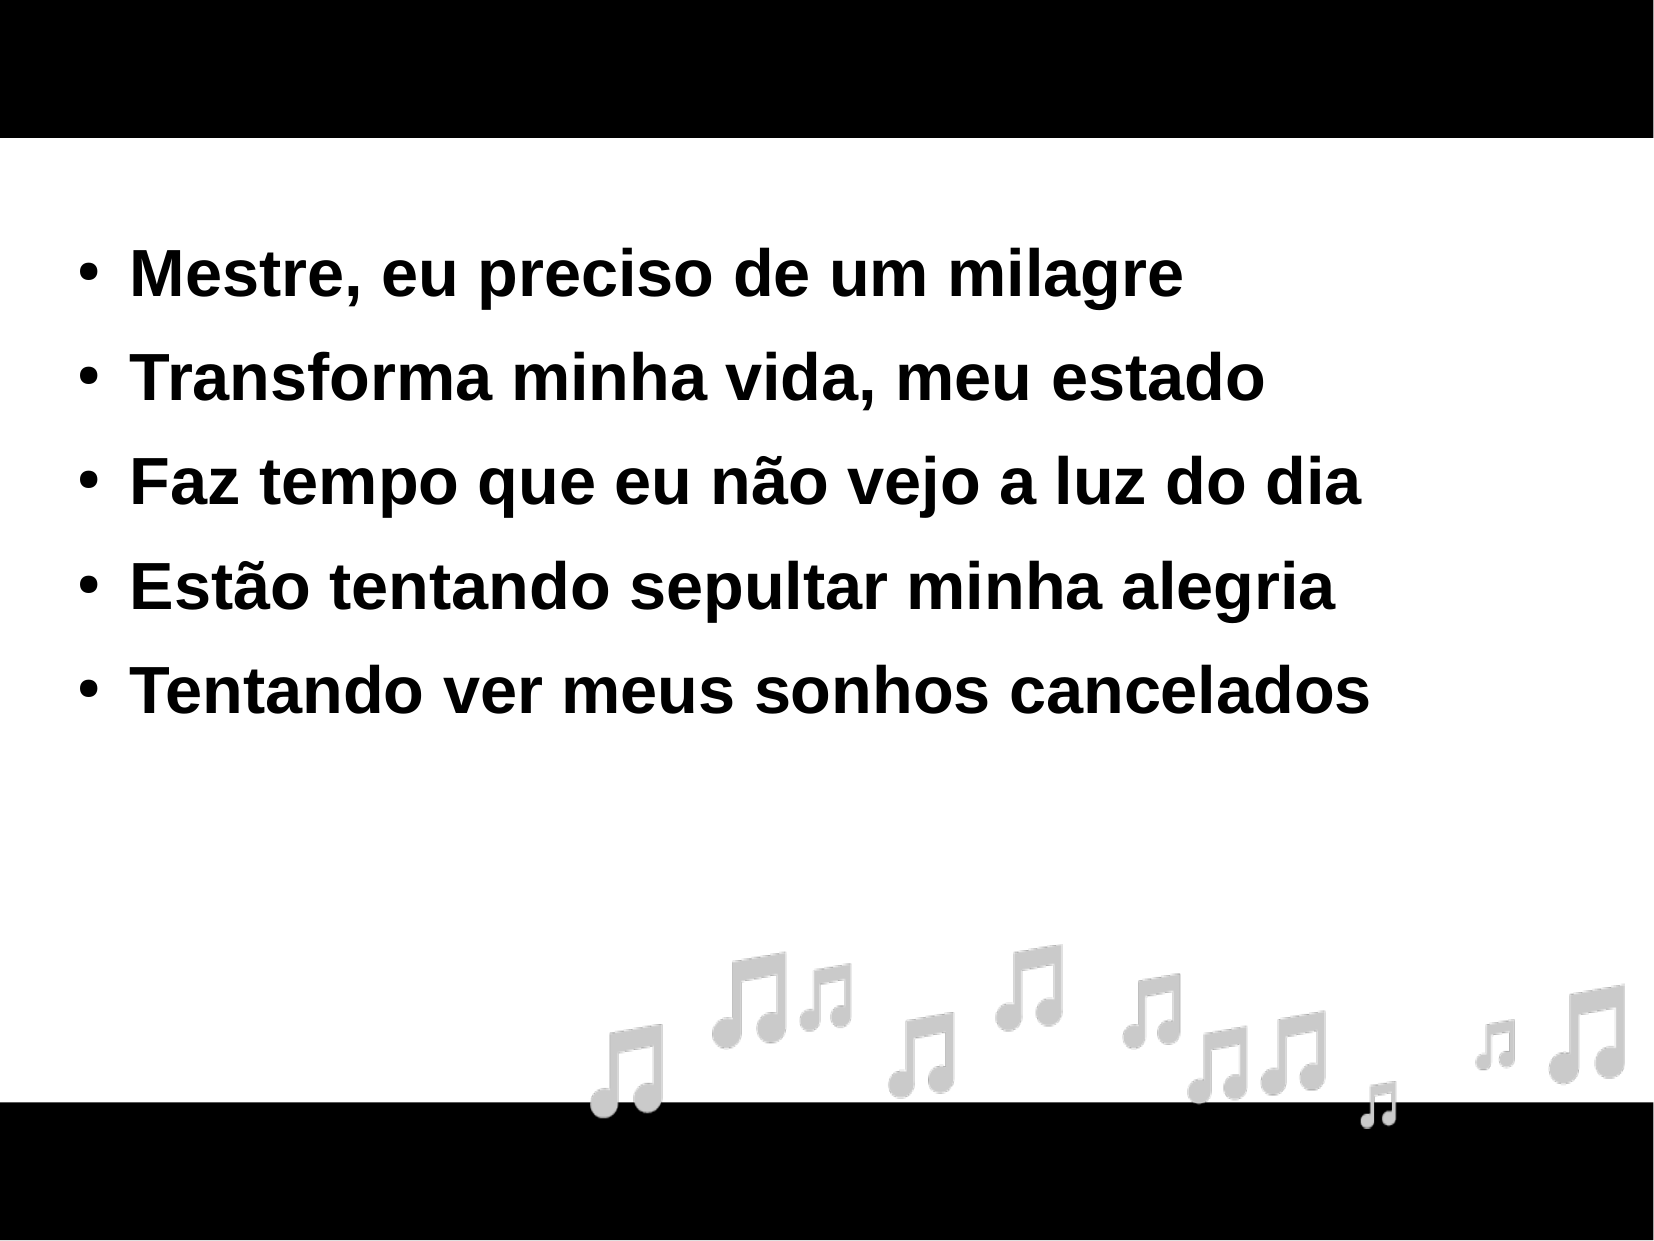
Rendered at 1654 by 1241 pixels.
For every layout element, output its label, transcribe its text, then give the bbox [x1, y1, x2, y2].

list Mestre, eu preciso de um milagre Transforma minha vida, meu estado Faz tempo que eu não vejo a luz do dia Estão tentando sepultar minha alegria Tentando ver meus sonhos cancelados [59, 236, 1595, 1024]
